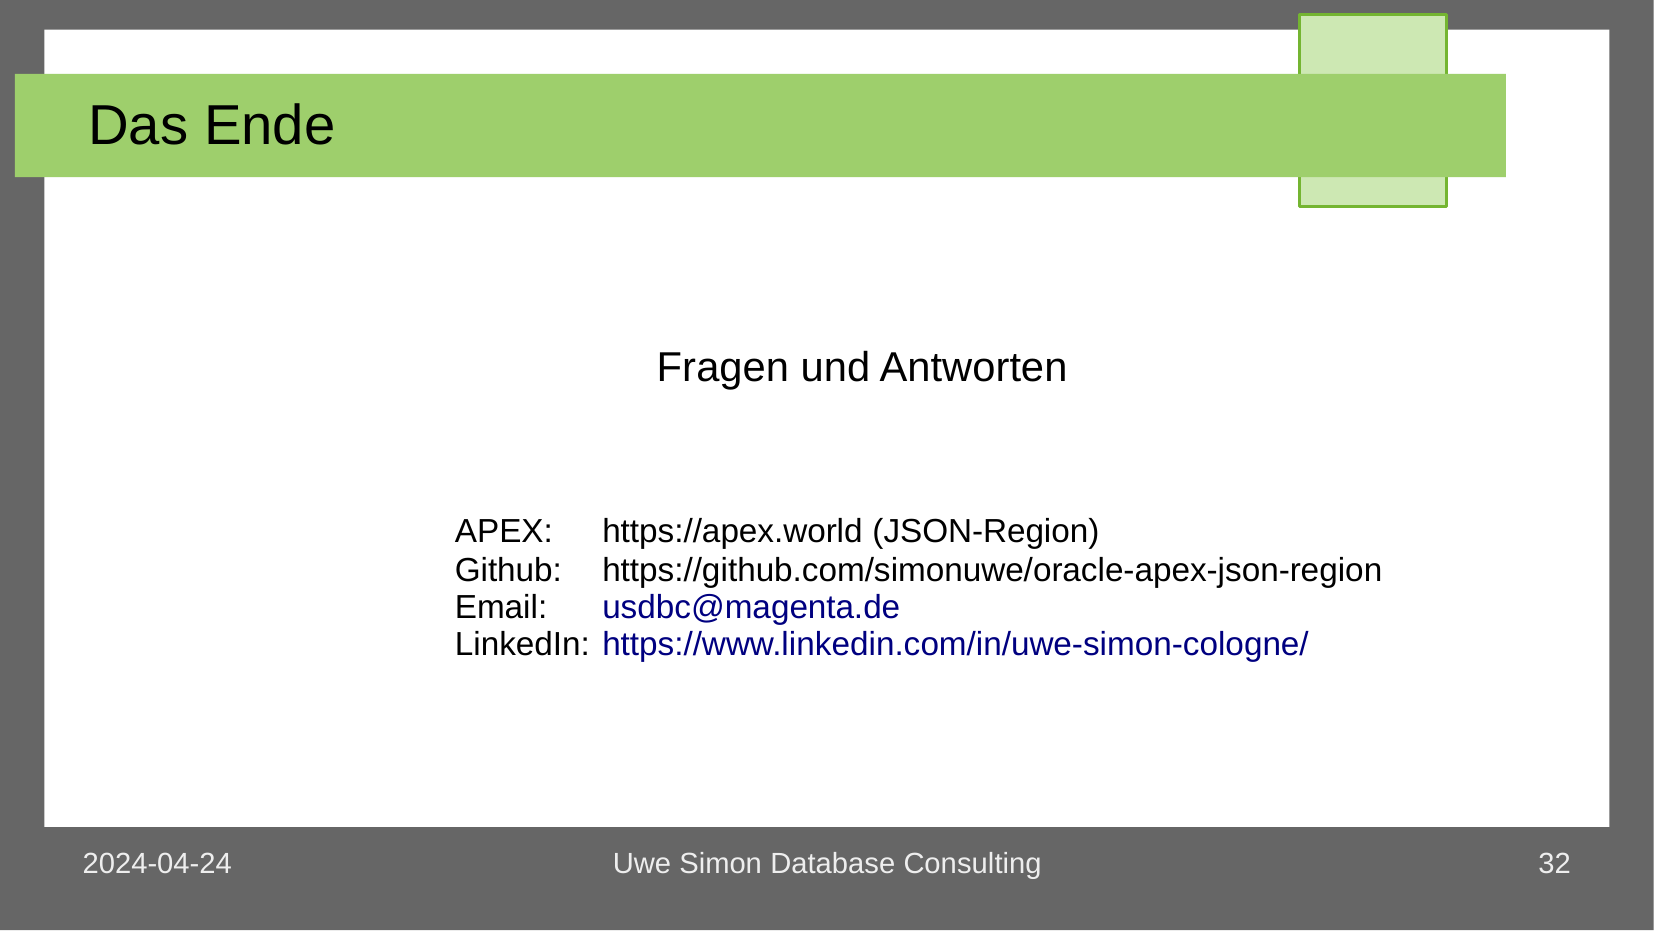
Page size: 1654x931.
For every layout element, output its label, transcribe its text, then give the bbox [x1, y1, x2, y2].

title Das Ende [88, 73, 1506, 178]
list Fragen und Antworten APEX: https://apex.world (JSON-Region) Github: https://github.com/simonuwe/oracle-apex-json-region Email: usdbc@magenta.de LinkedIn: https://www.linkedin.com/in/uwe-simon-cologne/ [88, 206, 1565, 739]
